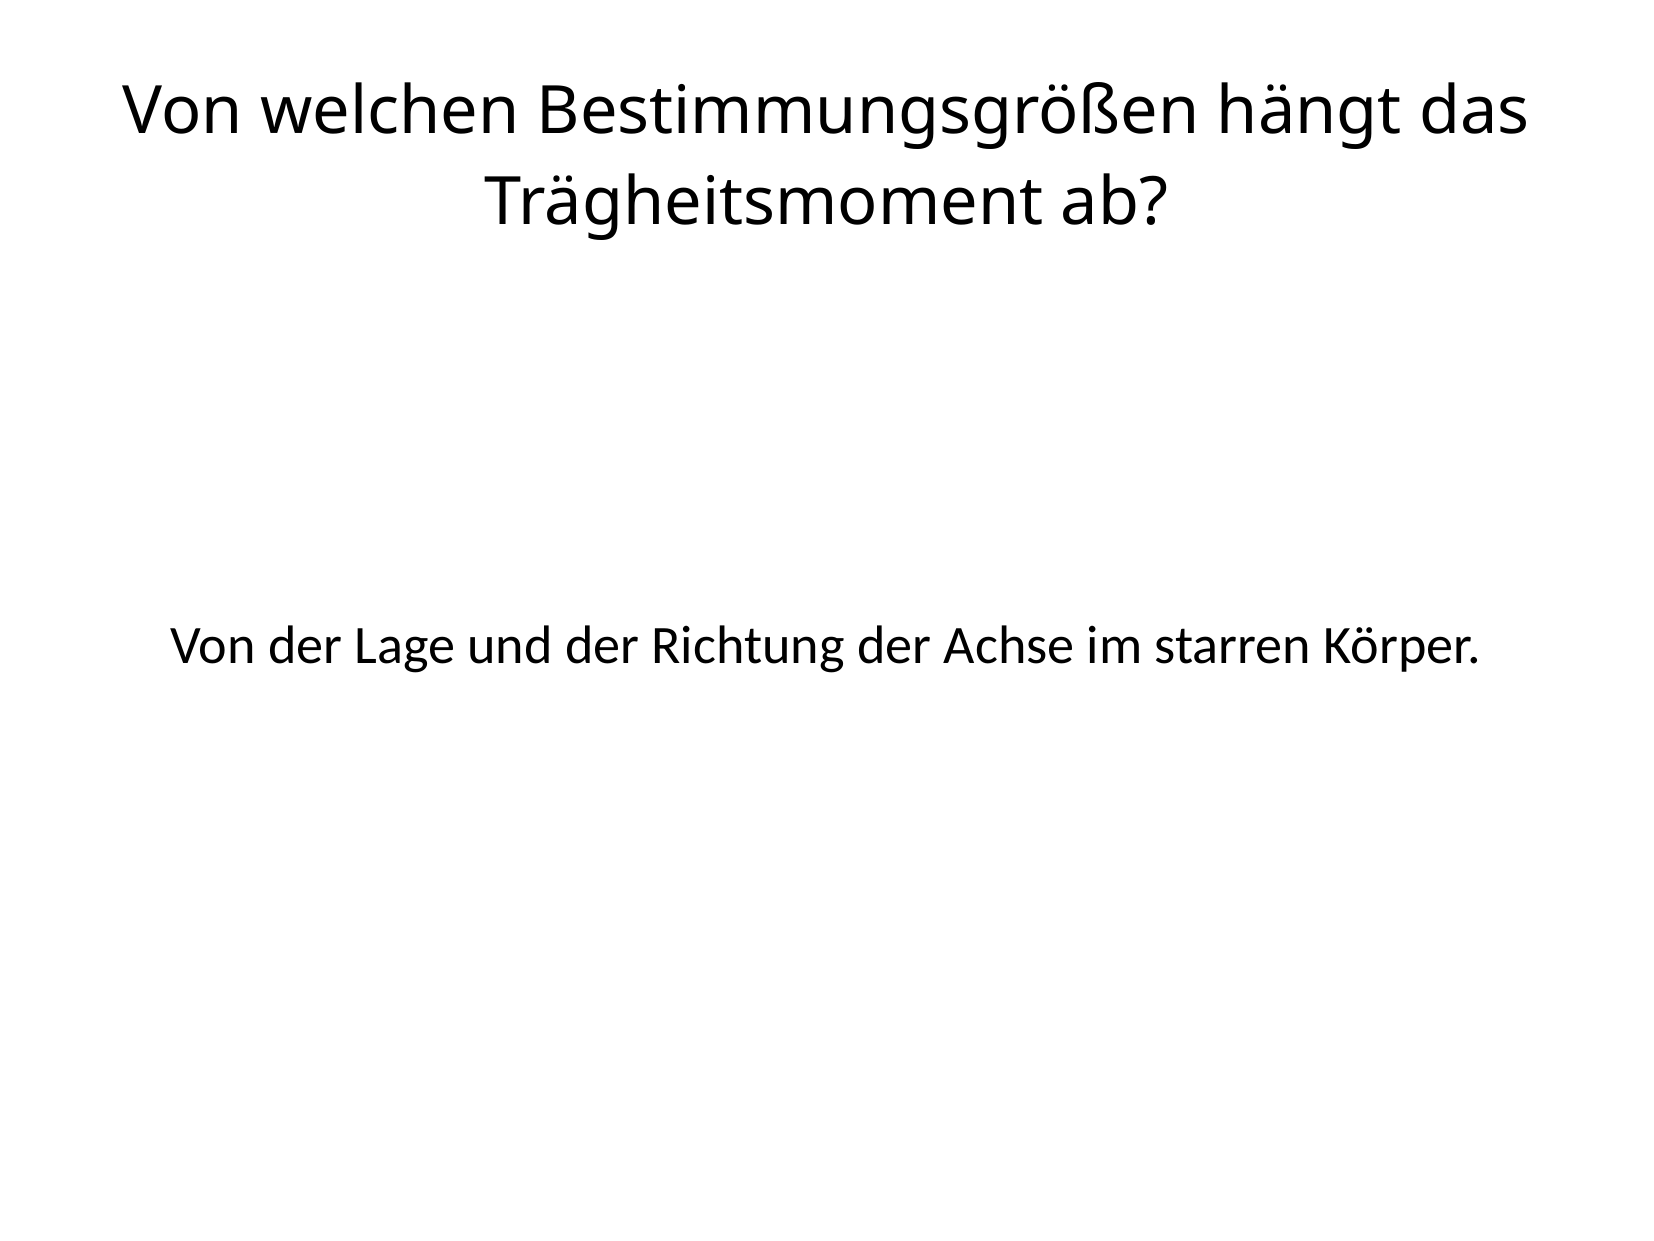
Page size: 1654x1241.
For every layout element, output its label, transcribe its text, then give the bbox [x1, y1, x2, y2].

subtitle Von der Lage und der Richtung der Achse im starren Körper. [82, 290, 1571, 1010]
title Von welchen Bestimmungsgrößen hängt das Trägheitsmoment ab? [82, 49, 1571, 257]
